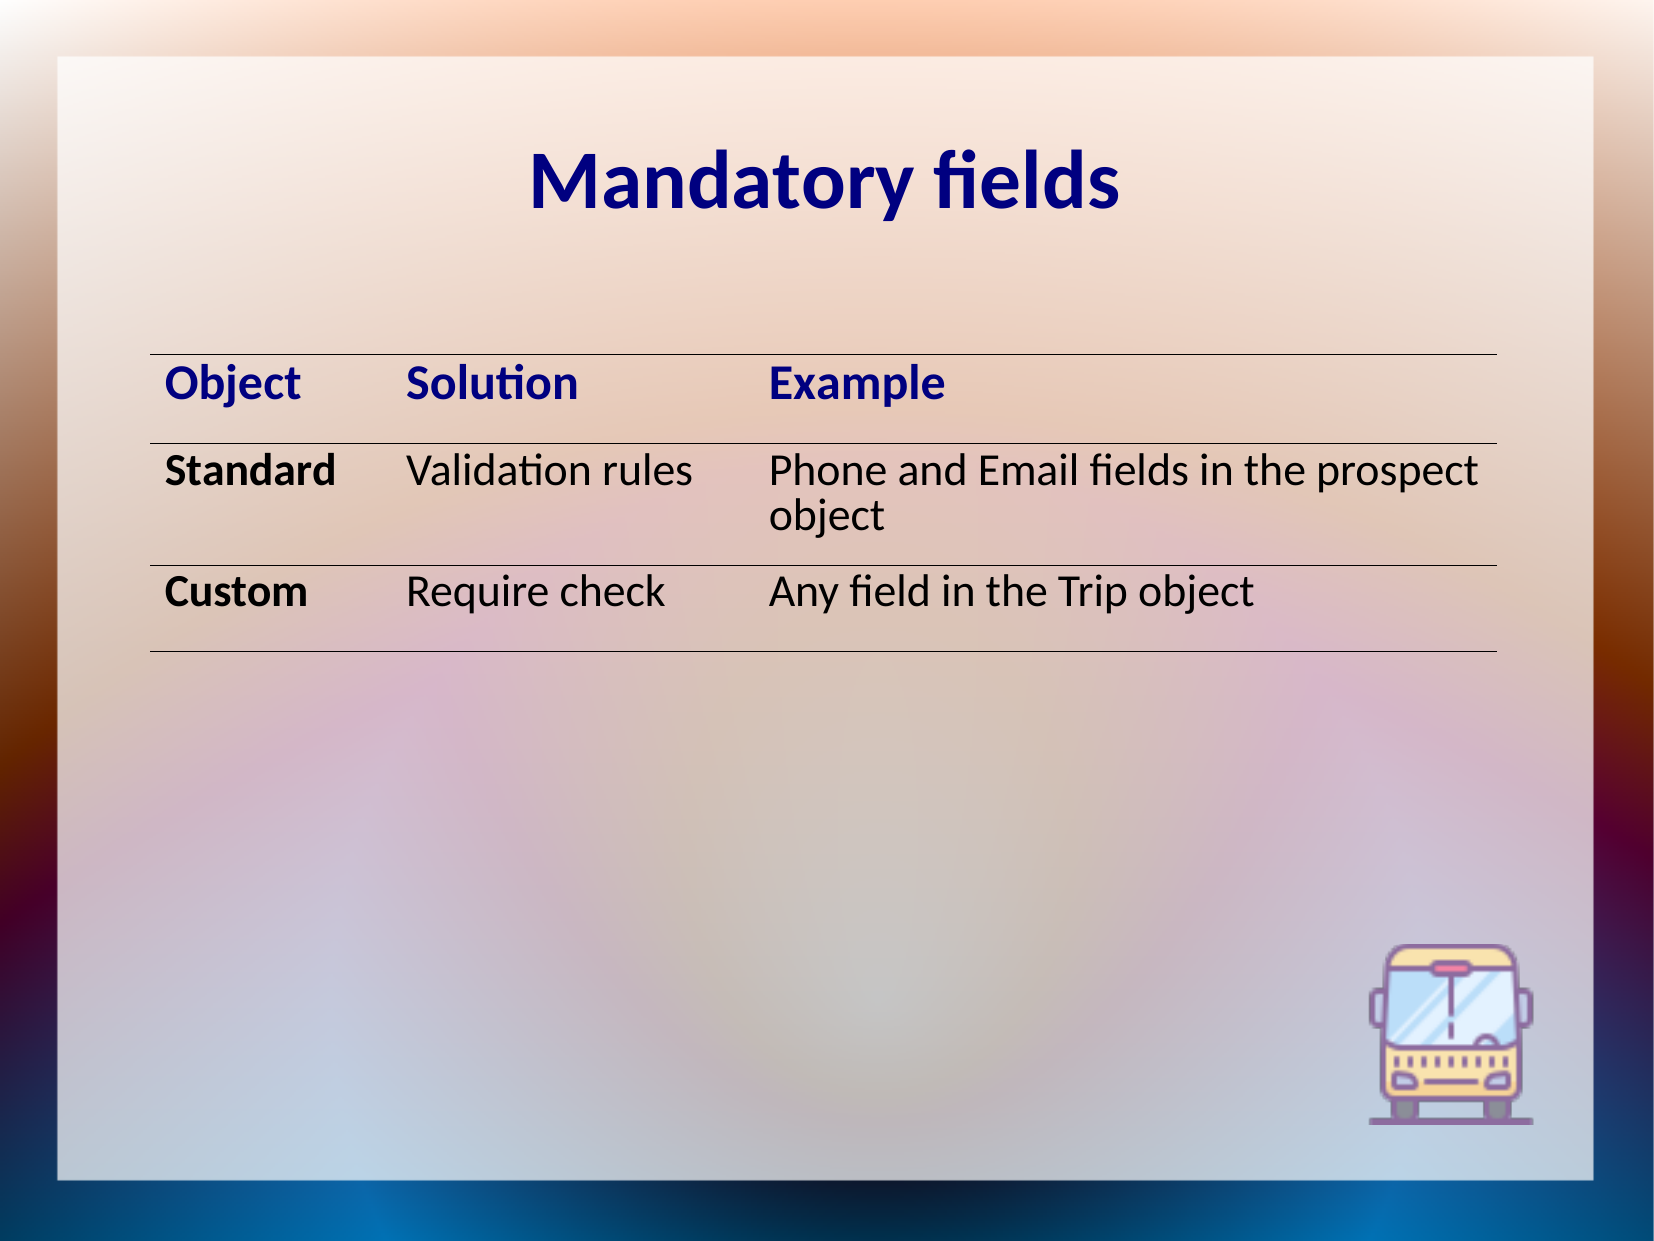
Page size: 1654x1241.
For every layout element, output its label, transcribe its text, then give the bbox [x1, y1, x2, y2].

picture [0, 0, 1654, 1241]
table_cell Validation rules [391, 444, 754, 565]
table_cell Standard [150, 444, 391, 565]
table_cell Any field in the Trip object [754, 566, 1497, 651]
title Mandatory fields [80, 83, 1570, 291]
table_header Object [150, 355, 391, 443]
table_cell Custom [150, 566, 391, 651]
table_header Example [754, 355, 1497, 443]
table_header Solution [391, 355, 754, 443]
table_cell Phone and Email fields in the prospect object [754, 444, 1497, 565]
table_cell Require check [391, 566, 754, 651]
